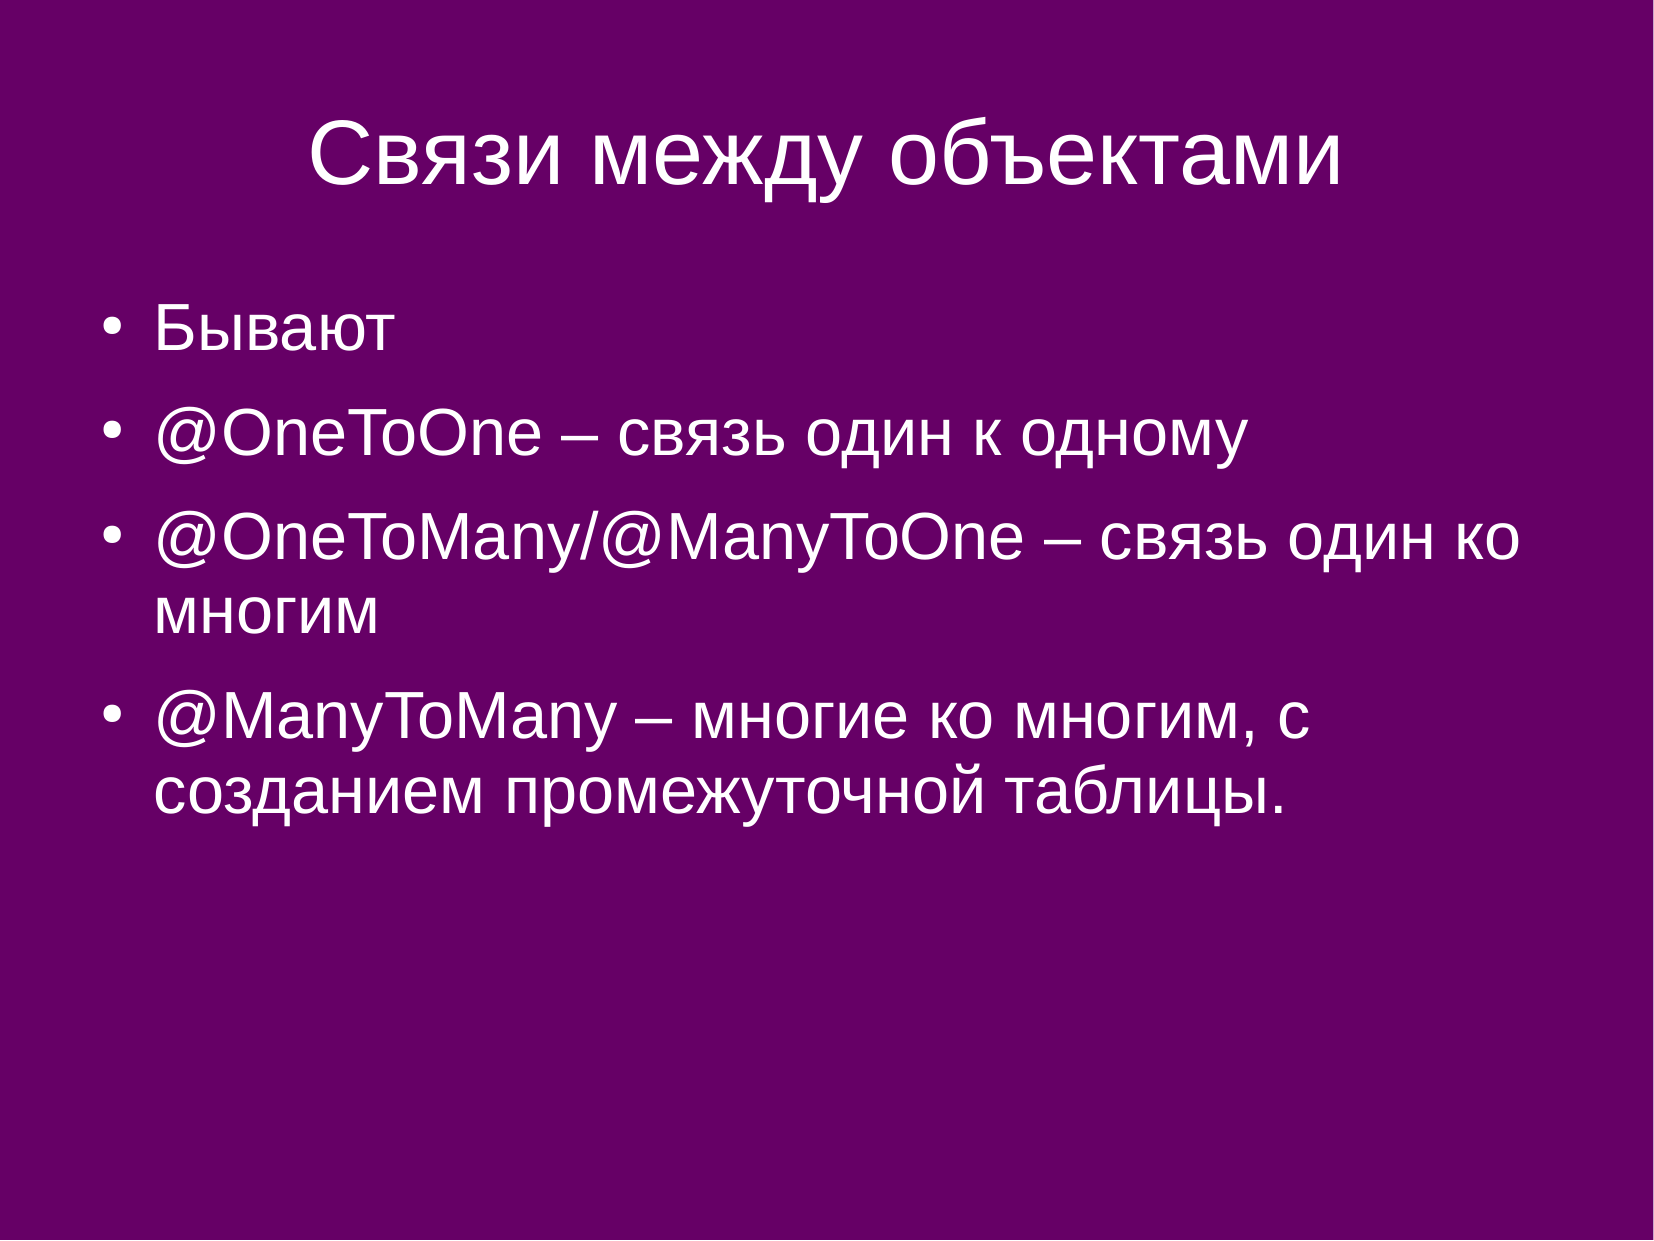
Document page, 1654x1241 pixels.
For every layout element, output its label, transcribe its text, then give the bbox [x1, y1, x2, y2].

title Связи между объектами [82, 49, 1571, 257]
list Бывают @OneToOne – связь один к одному @OneToMany/@ManyToOne – связь один ко многим @ManyToMany – многие ко многим, с созданием промежуточной таблицы. [82, 290, 1571, 1010]
